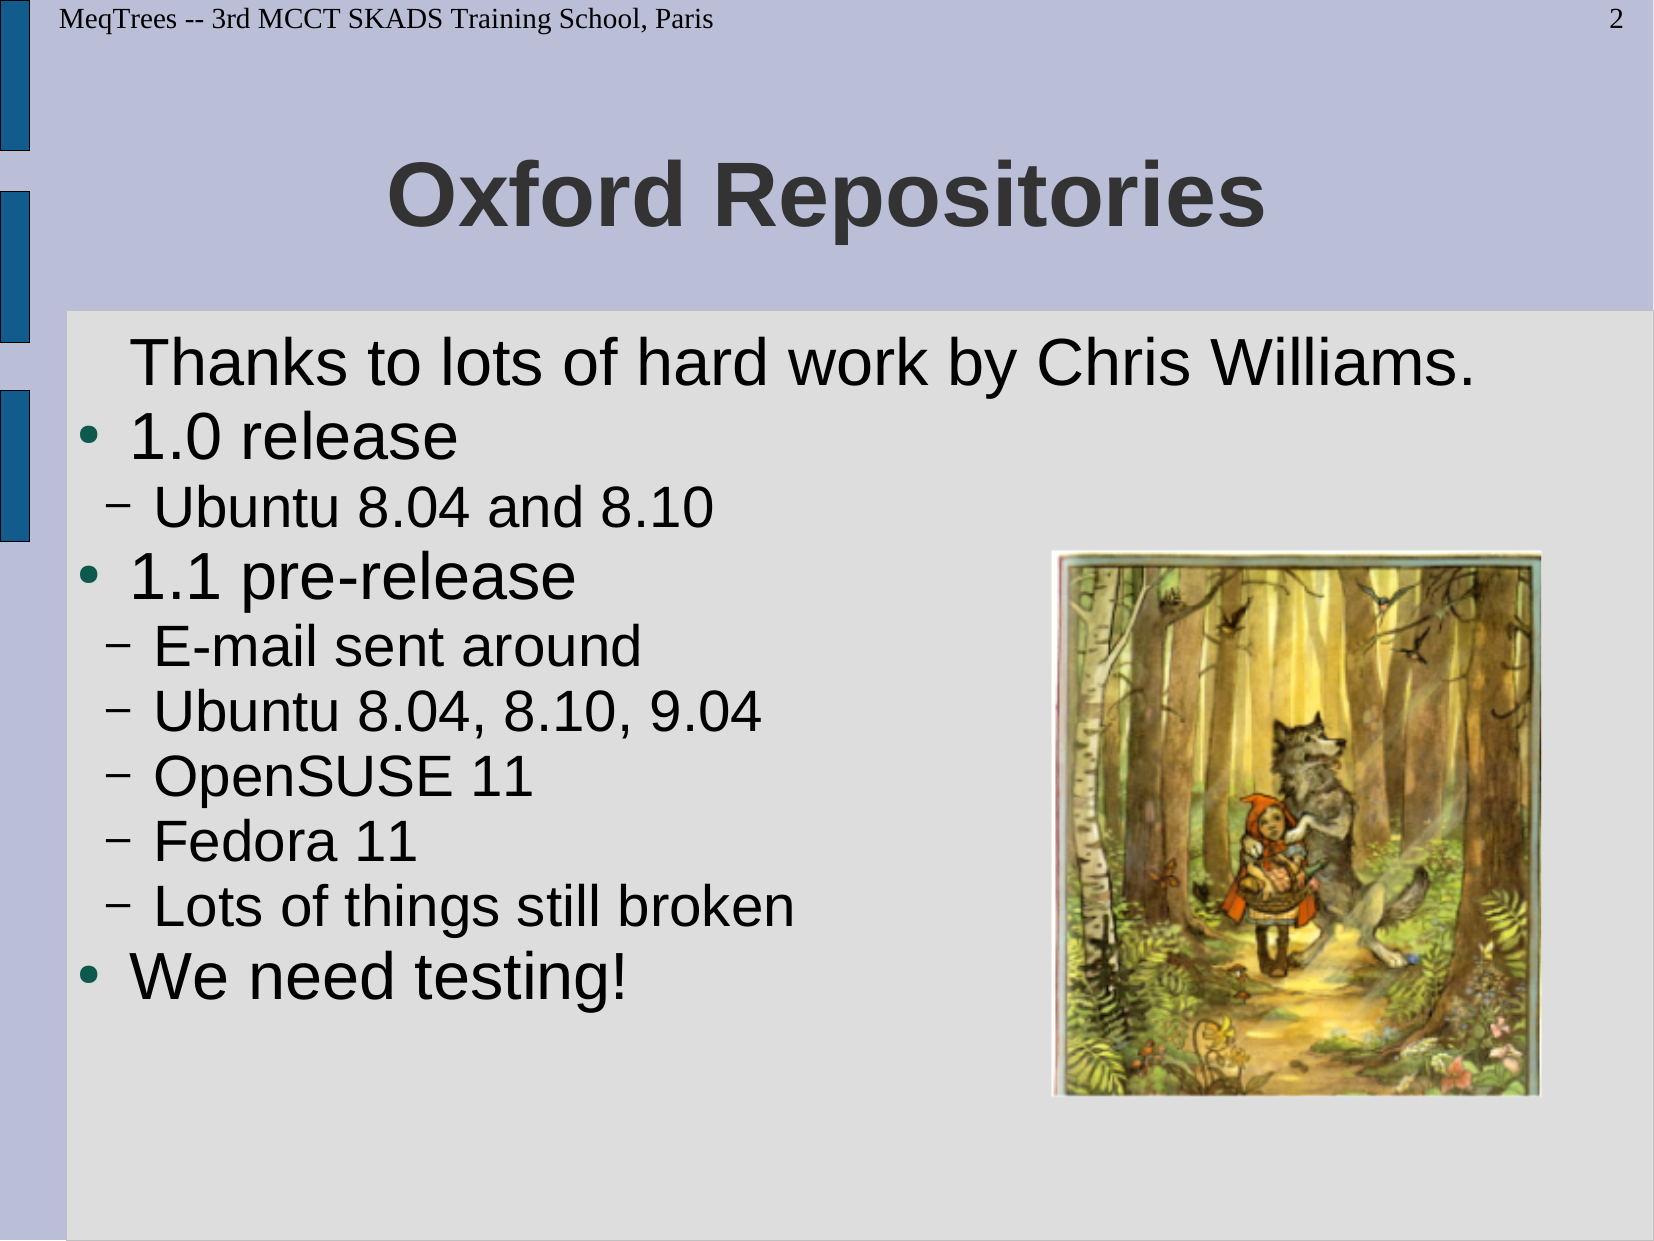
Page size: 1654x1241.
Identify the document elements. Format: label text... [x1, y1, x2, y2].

title Oxford Repositories [121, 98, 1534, 291]
list Thanks to lots of hard work by Chris Williams. 1.0 release Ubuntu 8.04 and 8.10 1.1 pre-release E-mail sent around Ubuntu 8.04, 8.10, 9.04 OpenSUSE 11 Fedora 11 Lots of things still broken We need testing! [59, 324, 1625, 1129]
picture [1003, 496, 1591, 1152]
